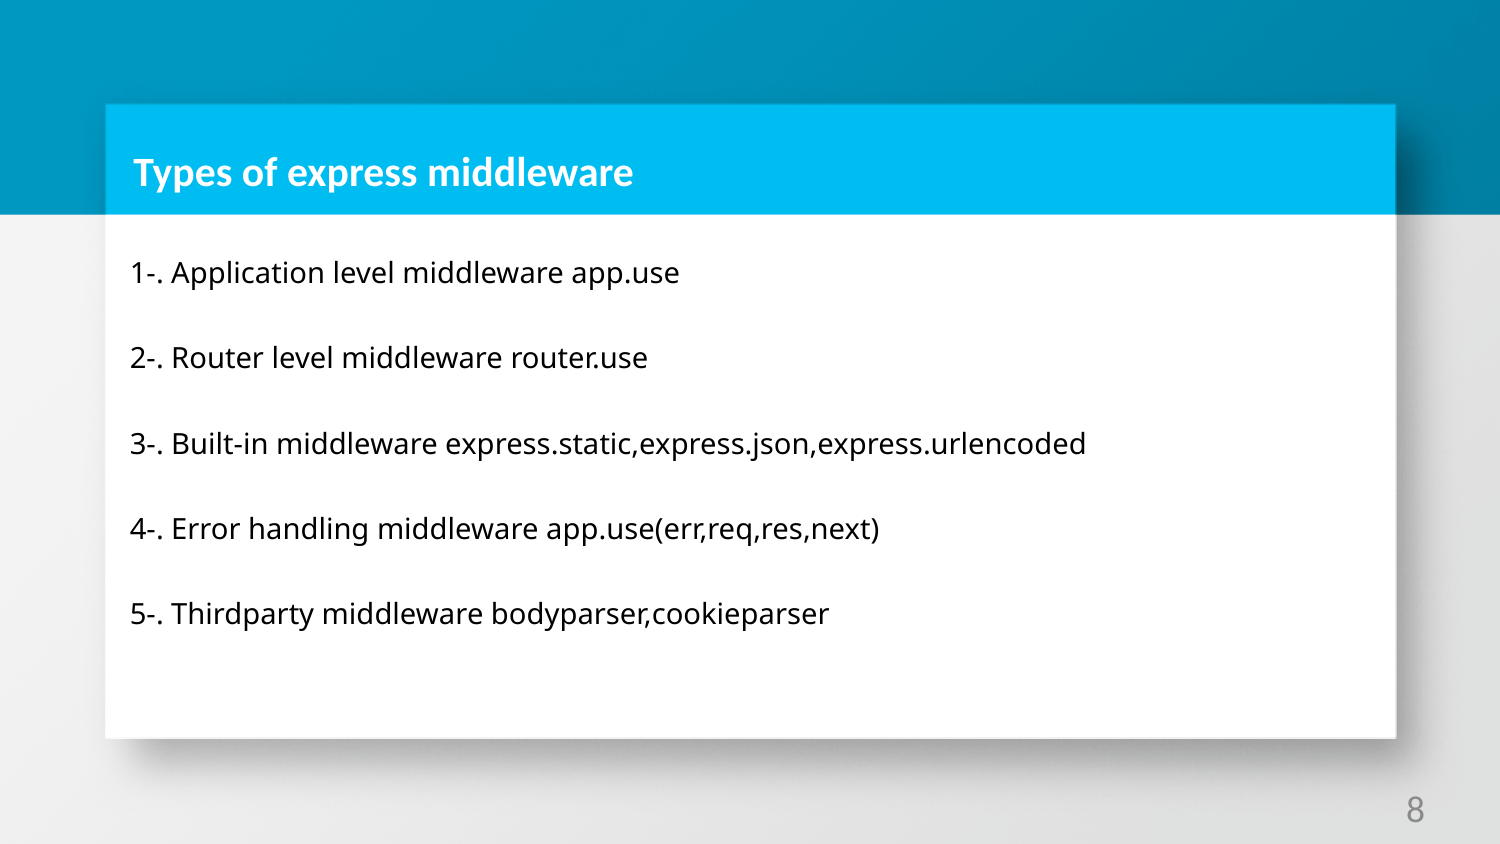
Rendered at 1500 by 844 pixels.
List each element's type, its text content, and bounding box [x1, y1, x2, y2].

picture [0, 215, 1500, 844]
title Types of express middleware [131, 142, 901, 246]
text_box 1-. Application level middleware app.use 2-. Router level middleware router.use 3-. Built-in middleware express.static,express.json,express.urlencoded 4-. Error handling middleware app.use(err,req,res,next) 5-. Thirdparty middleware bodyparser,cookieparser [115, 245, 1216, 661]
